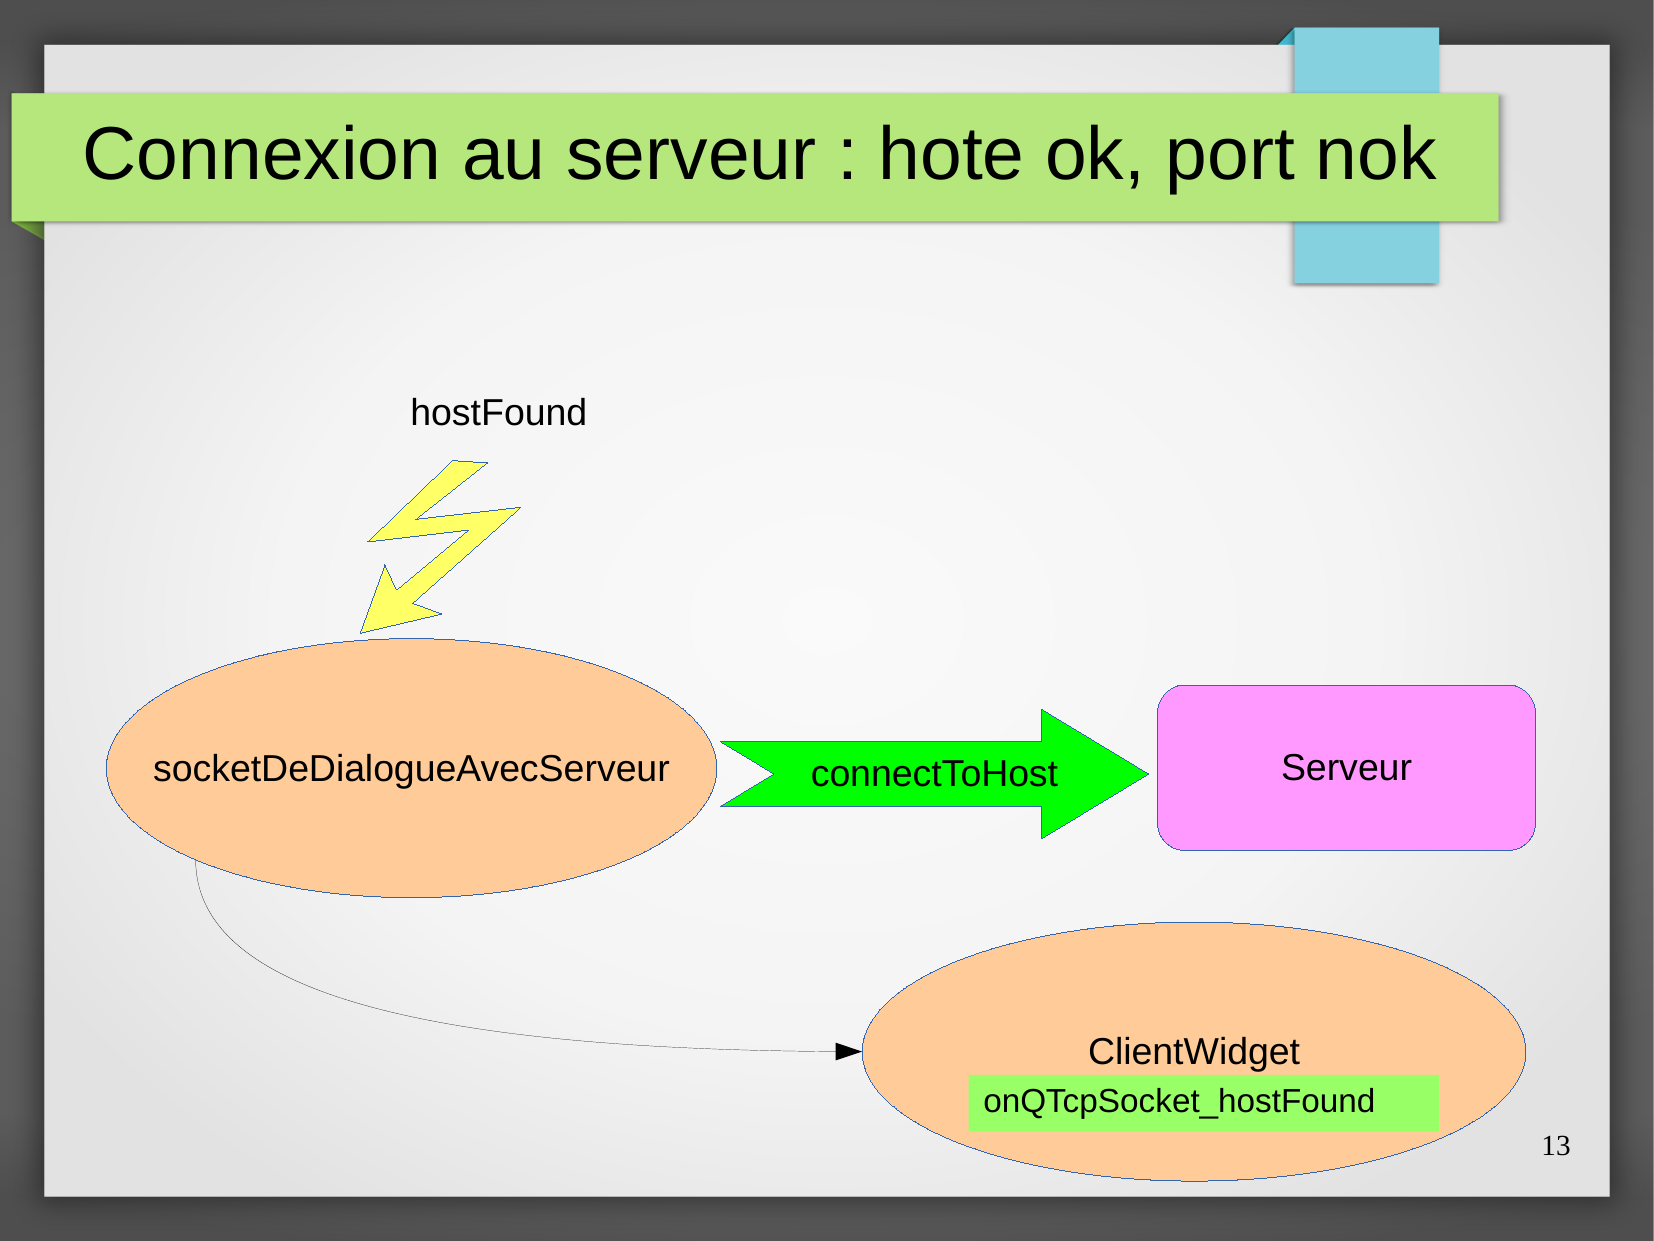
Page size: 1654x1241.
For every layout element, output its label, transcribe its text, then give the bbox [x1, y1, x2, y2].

text_box socketDeDialogueAvecServeur [106, 638, 717, 898]
text_box Serveur [1157, 685, 1536, 851]
text_box hostFound [395, 383, 621, 449]
text_box connectToHost [720, 709, 1149, 839]
text_box [360, 460, 521, 634]
picture [0, 0, 1654, 1241]
title Connexion au serveur : hote ok, port nok [82, 94, 1477, 213]
text_box ClientWidget [862, 922, 1526, 1182]
text_box onQTcpSocket_hostFound [968, 1074, 1439, 1132]
